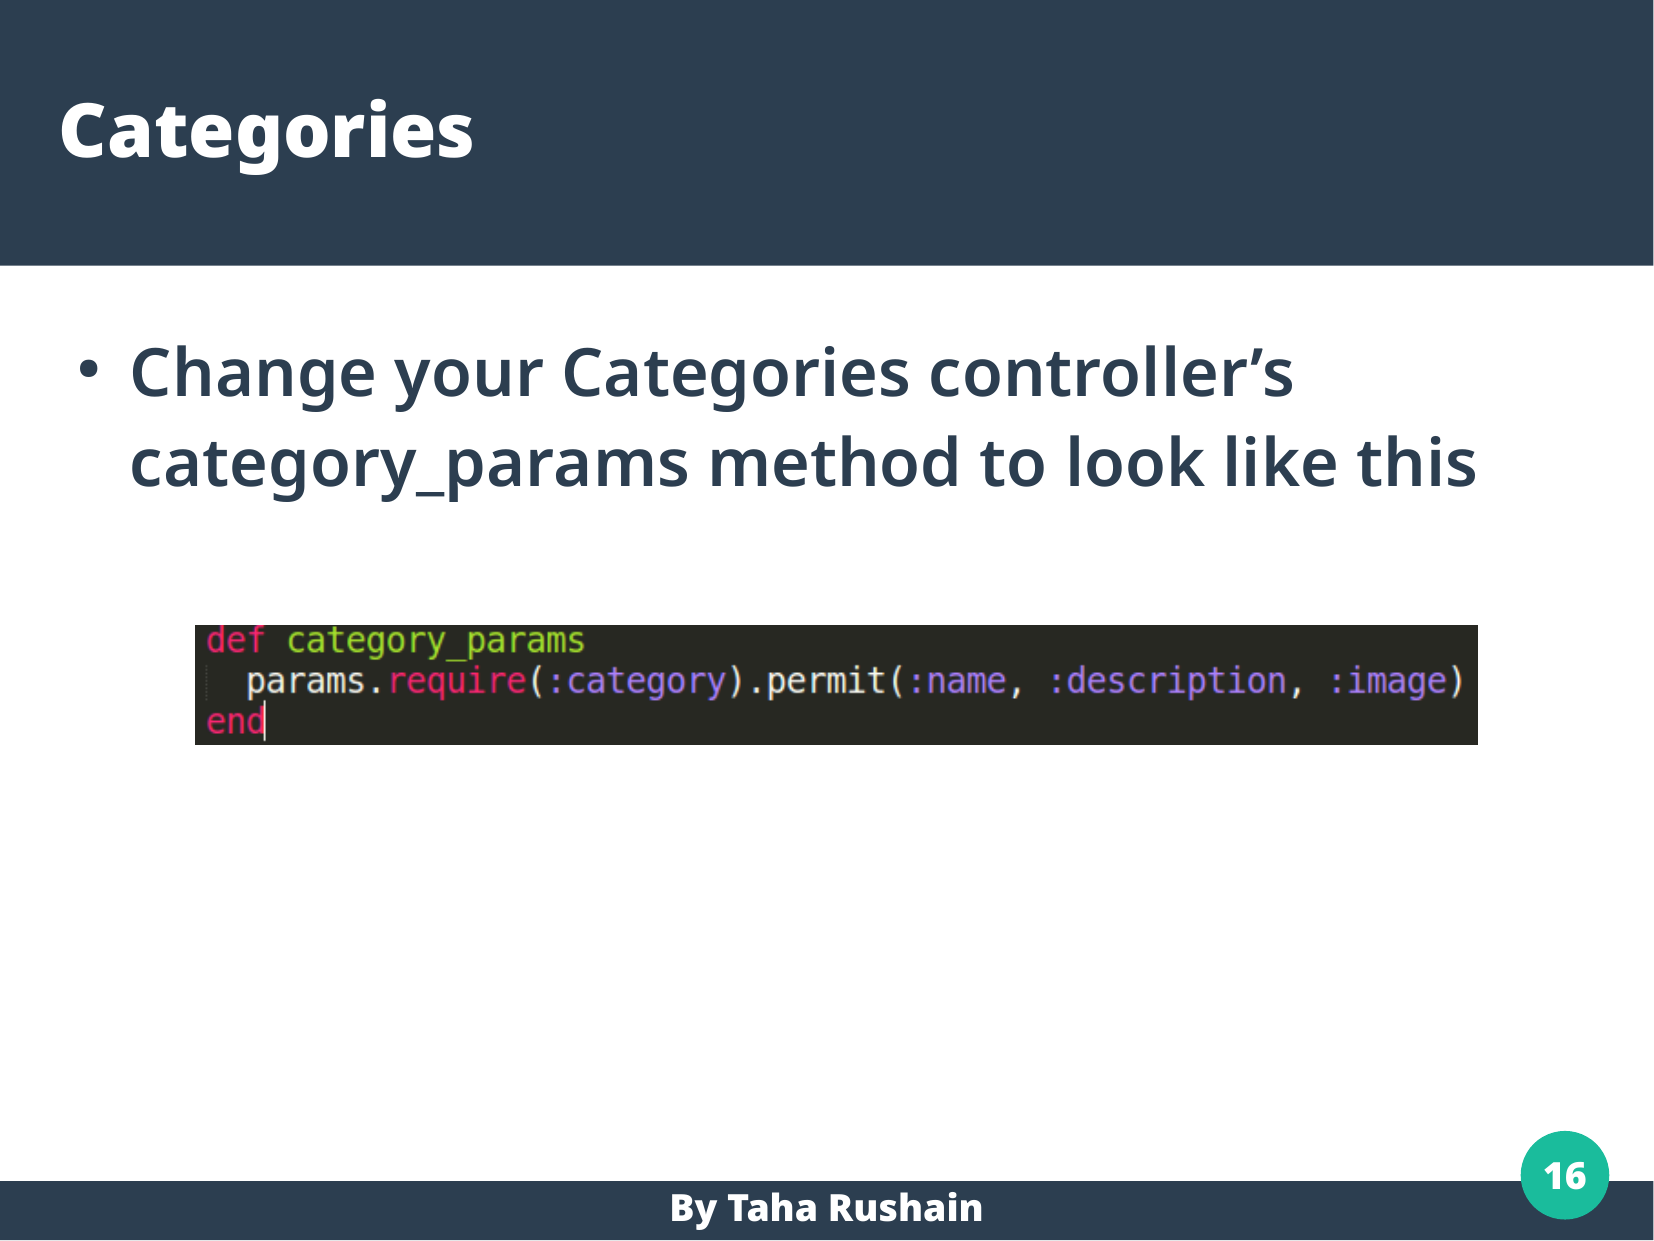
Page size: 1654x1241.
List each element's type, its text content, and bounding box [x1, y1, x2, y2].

picture [195, 625, 1478, 745]
list Change your Categories controller’s category_params method to look like this [59, 324, 1595, 1152]
title Categories [59, 49, 1595, 207]
